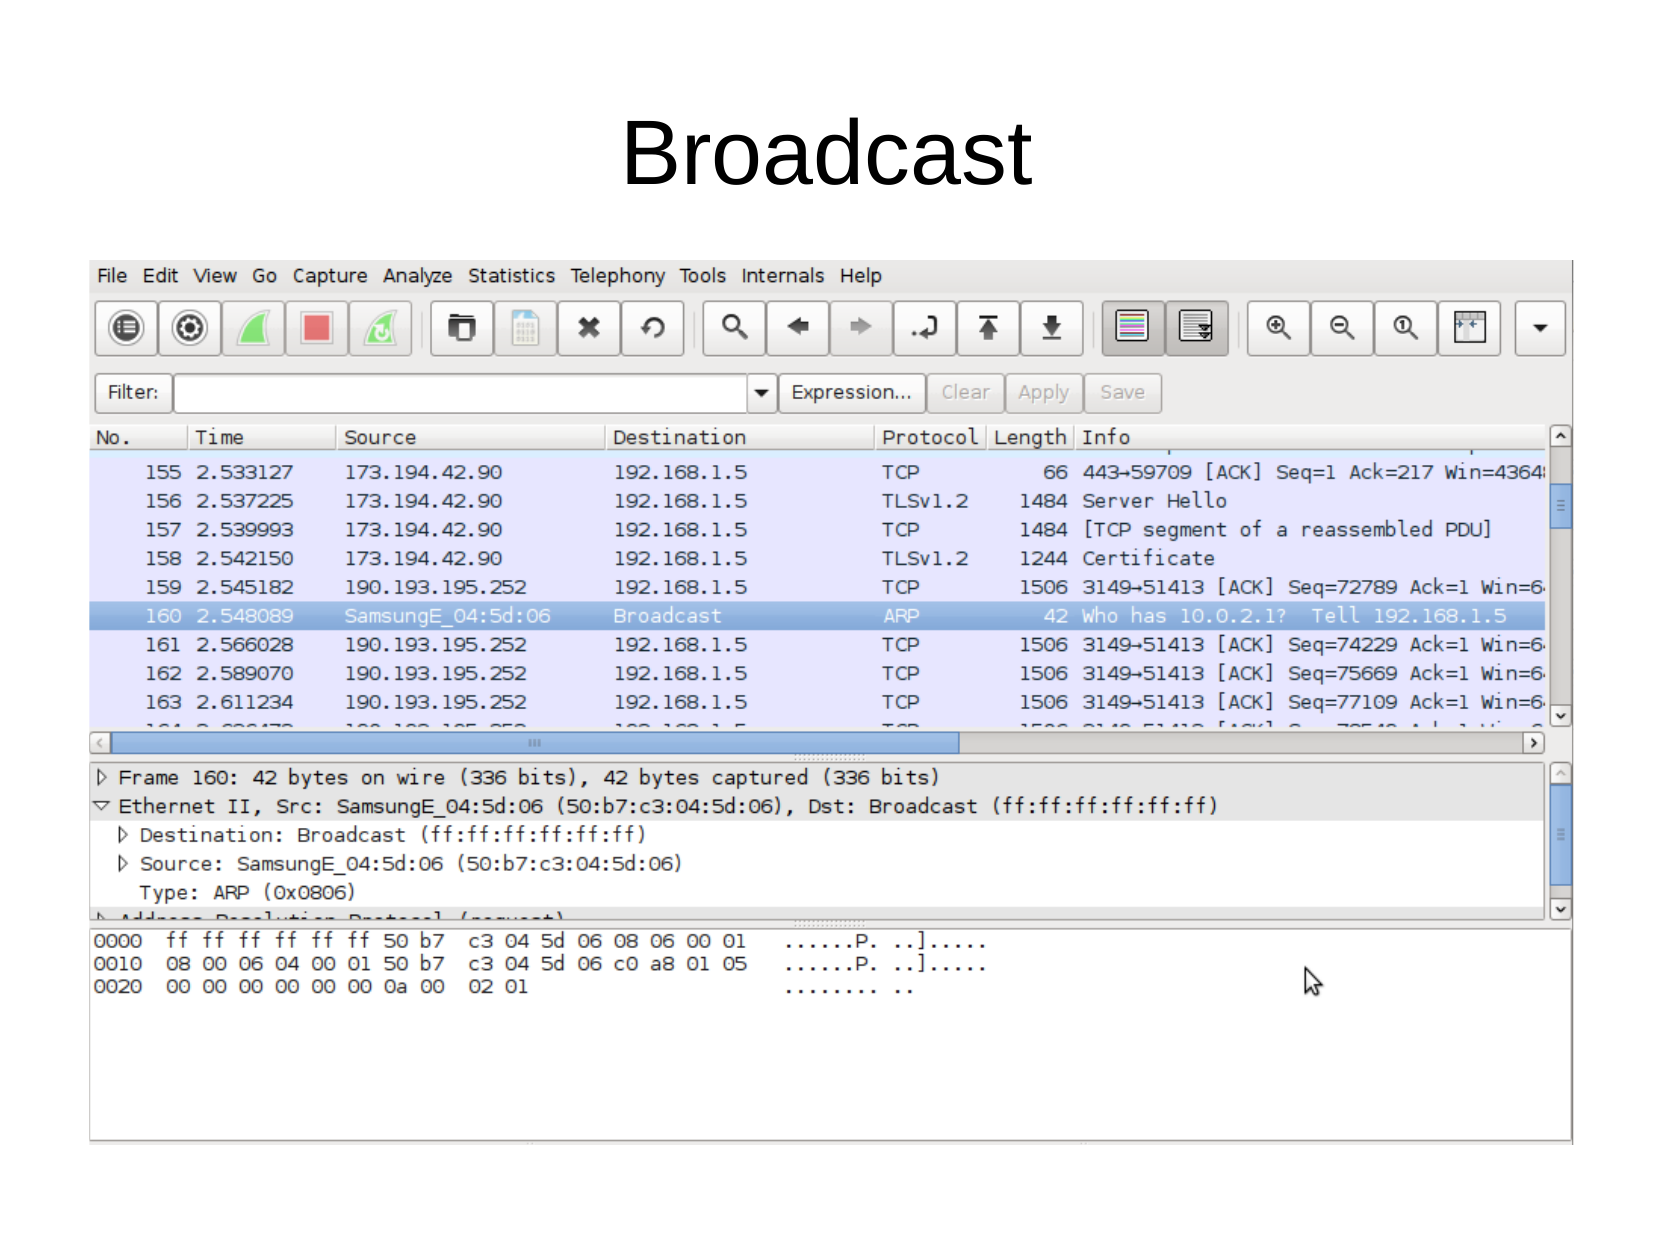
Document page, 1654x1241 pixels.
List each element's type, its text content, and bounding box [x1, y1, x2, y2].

picture [89, 260, 1574, 1145]
title Broadcast [82, 49, 1571, 257]
